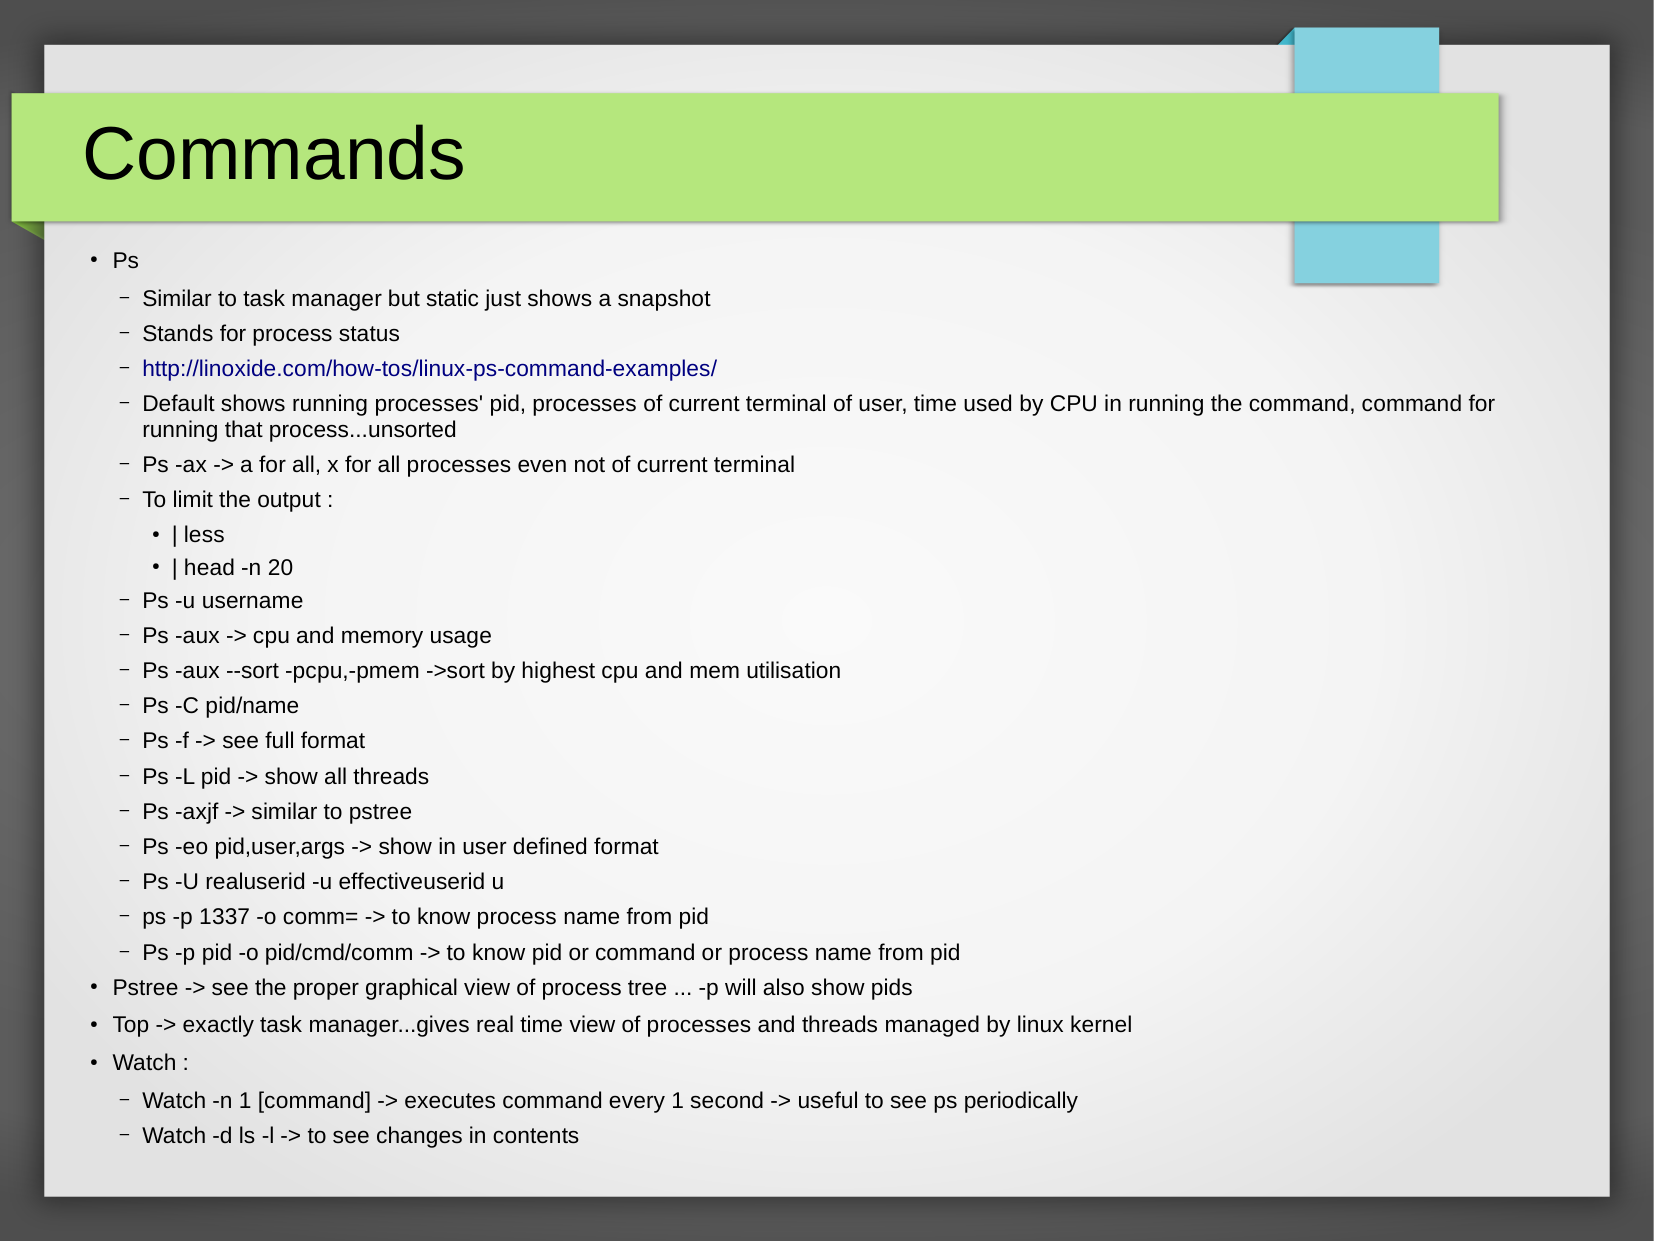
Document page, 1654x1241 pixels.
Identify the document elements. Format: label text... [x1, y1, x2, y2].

title Commands [82, 94, 1264, 213]
picture [0, 0, 1654, 1241]
list Ps Similar to task manager but static just shows a snapshot Stands for process status http://linoxide.com/how-tos/linux-ps-command-examples/ Default shows running processes' pid, processes of current terminal of user, time used by CPU in running the command, command for running that process...unsorted Ps -ax -> a for all, x for all processes even not of current terminal To limit the output : | less | head -n 20 Ps -u username Ps -aux -> cpu and memory usage Ps -aux --sort -pcpu,-pmem ->sort by highest cpu and mem utilisation Ps -C pid/name Ps -f -> see full format Ps -L pid -> show all threads Ps -axjf -> similar to pstree Ps -eo pid,user,args -> show in user defined format Ps -U realuserid -u effectiveuserid u ps -p 1337 -o comm= -> to know process name from pid Ps -p pid -o pid/cmd/comm -> to know pid or command or process name from pid Pstree -> see the proper graphical view of process tree ... -p will also show pids Top -> exactly task manager...gives real time view of processes and threads managed by linux kernel Watch : Watch -n 1 [command] -> executes command every 1 second -> useful to see ps periodically Watch -d ls -l -> to see changes in contents [82, 248, 1571, 1158]
